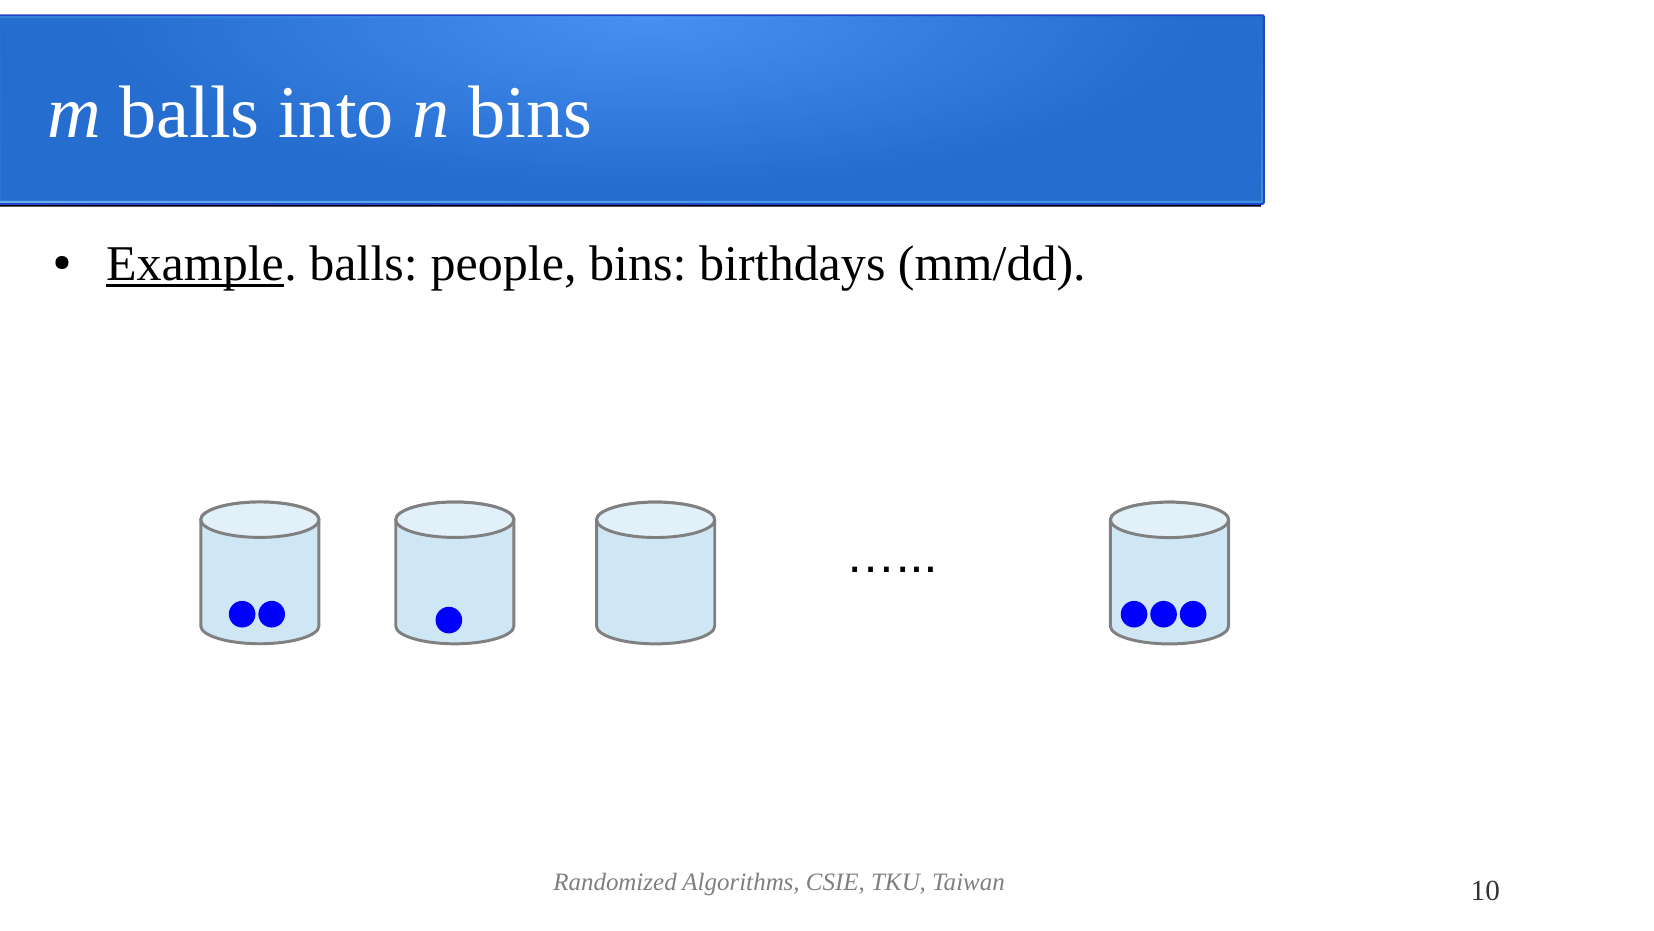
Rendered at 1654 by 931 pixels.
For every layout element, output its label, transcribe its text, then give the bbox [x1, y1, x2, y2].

text_box [200, 521, 319, 644]
list Example. balls: people, bins: birthdays (mm/dd). [35, 236, 1524, 426]
text_box …... [826, 519, 957, 591]
text_box [1110, 522, 1229, 644]
title m balls into n bins [47, 35, 1199, 189]
text_box [395, 521, 514, 644]
text_box [596, 522, 715, 644]
